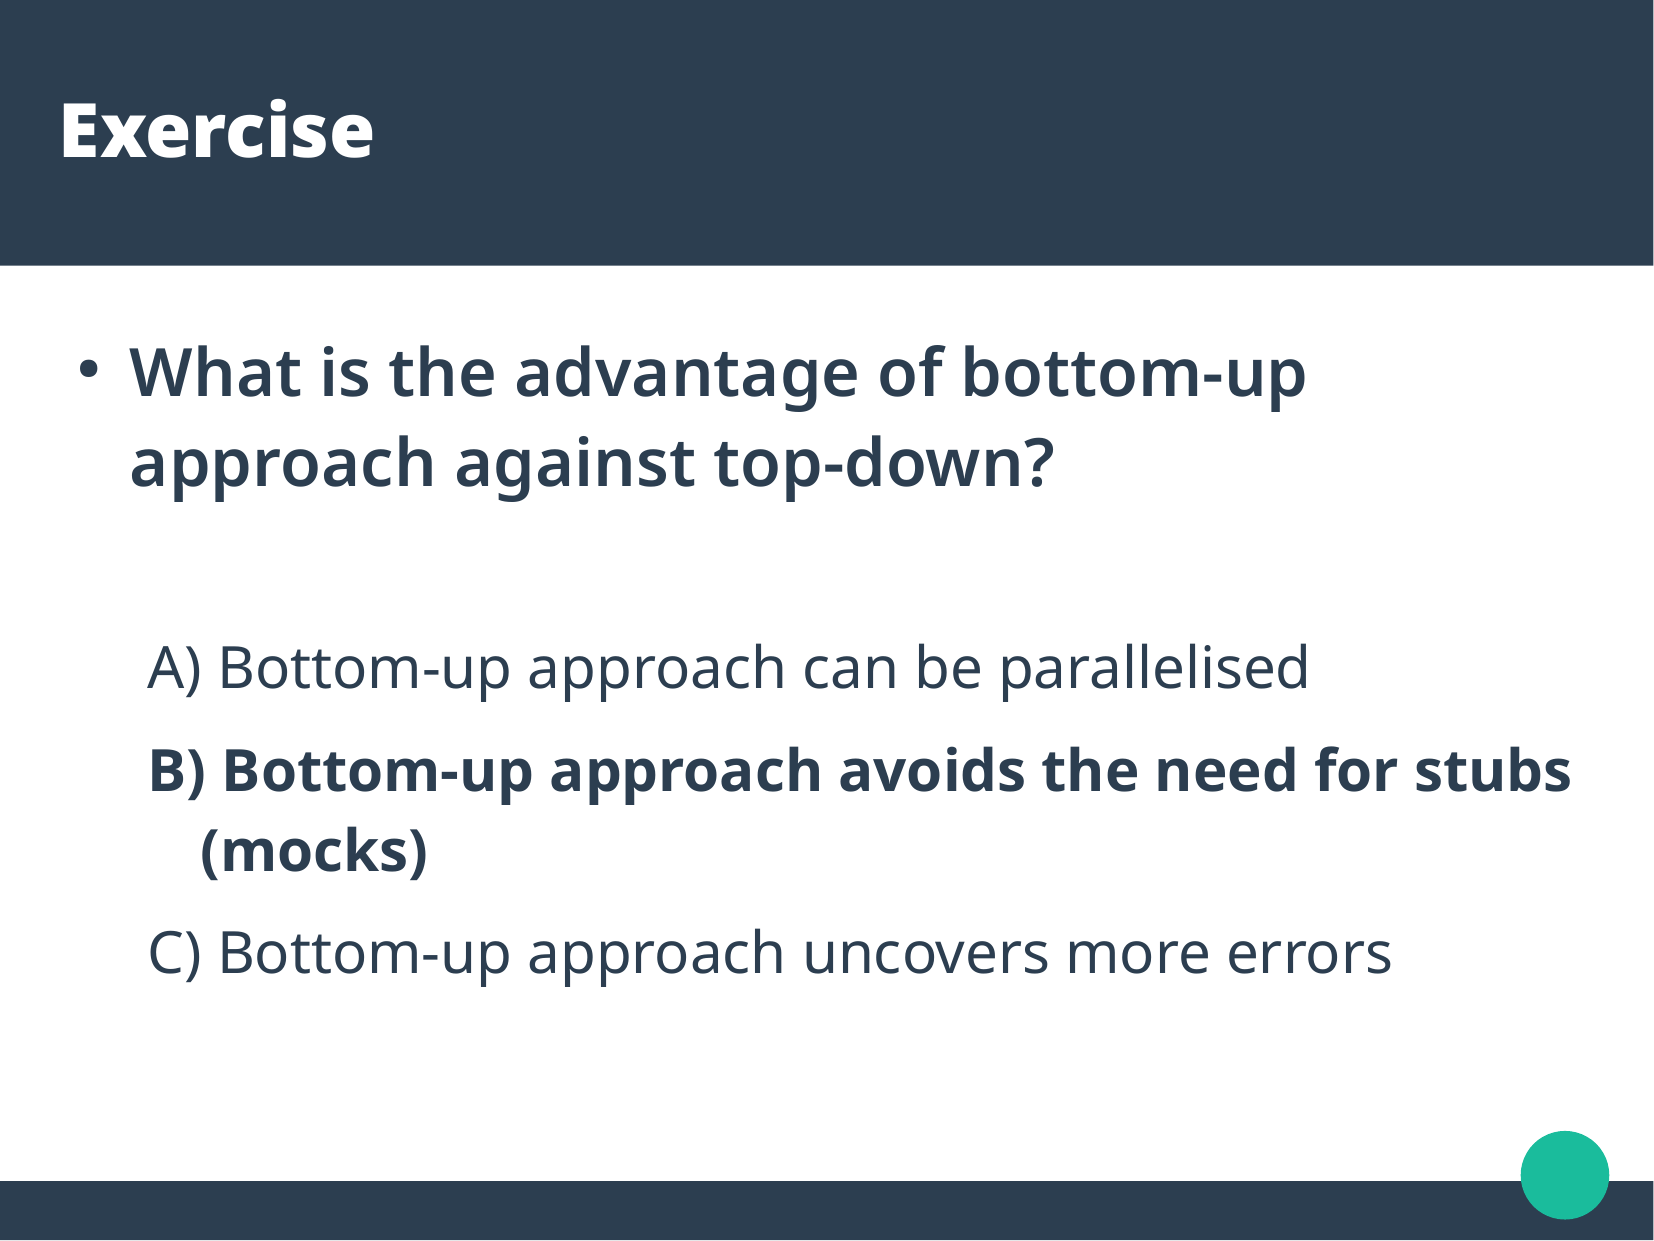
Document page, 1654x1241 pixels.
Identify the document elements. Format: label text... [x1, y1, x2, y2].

title Exercise [59, 49, 1595, 207]
list What is the advantage of bottom-up approach against top-down? Bottom-up approach can be parallelised Bottom-up approach avoids the need for stubs (mocks) Bottom-up approach uncovers more errors [59, 324, 1595, 1152]
